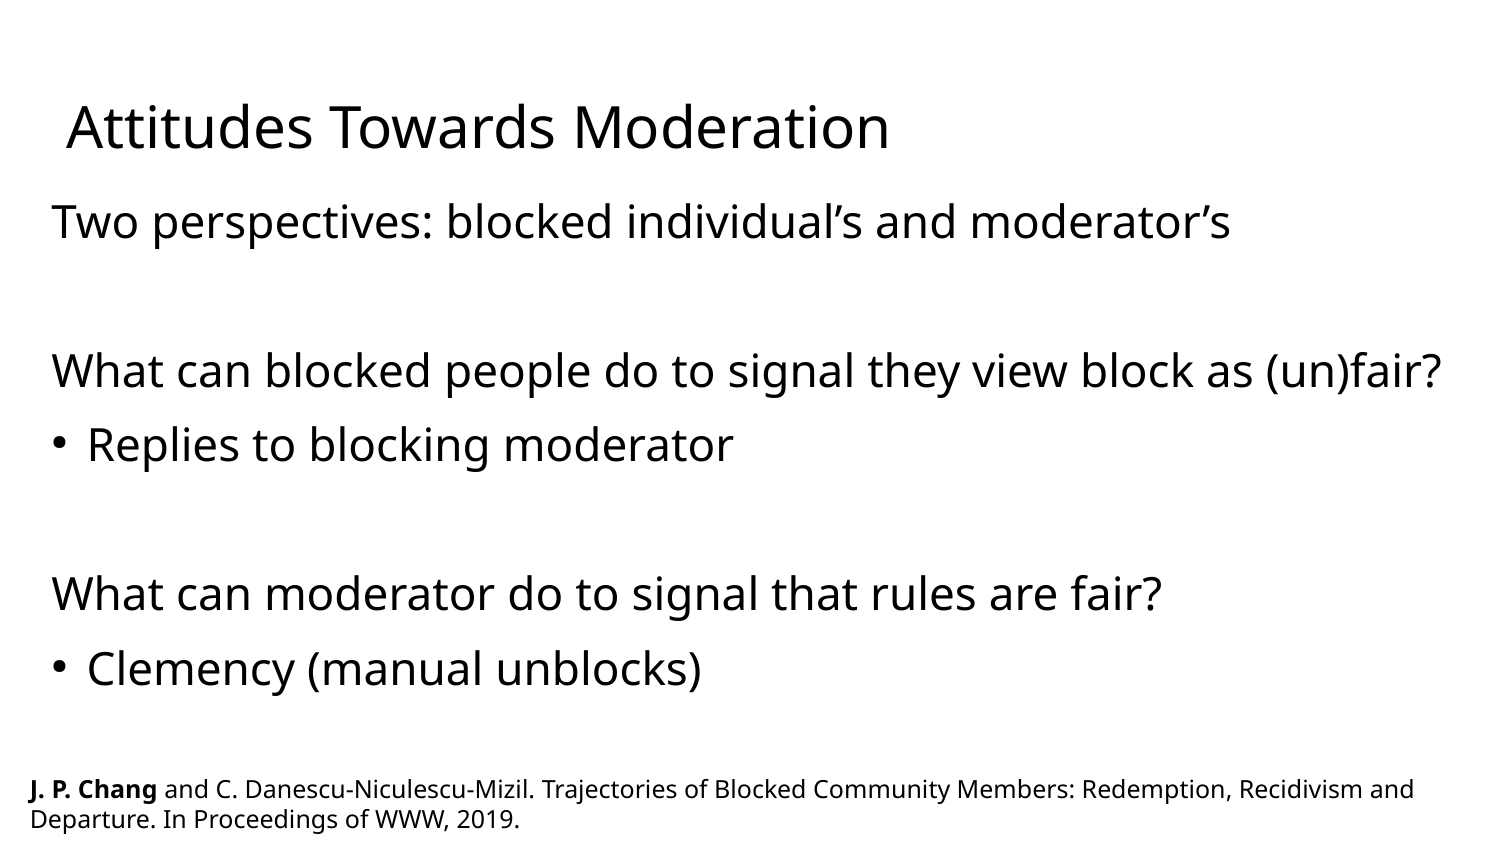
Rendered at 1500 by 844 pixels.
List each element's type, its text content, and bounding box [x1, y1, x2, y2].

title Attitudes Towards Moderation [51, 75, 1449, 170]
text_box Two perspectives: blocked individual’s and moderator’s What can blocked people do to signal they view block as (un)fair? Replies to blocking moderator What can moderator do to signal that rules are fair? Clemency (manual unblocks) [51, 189, 1449, 750]
text_box J. P. Chang and C. Danescu-Niculescu-Mizil. Trajectories of Blocked Community Members: Redemption, Recidivism and Departure. In Proceedings of WWW, 2019. [14, 758, 1480, 832]
